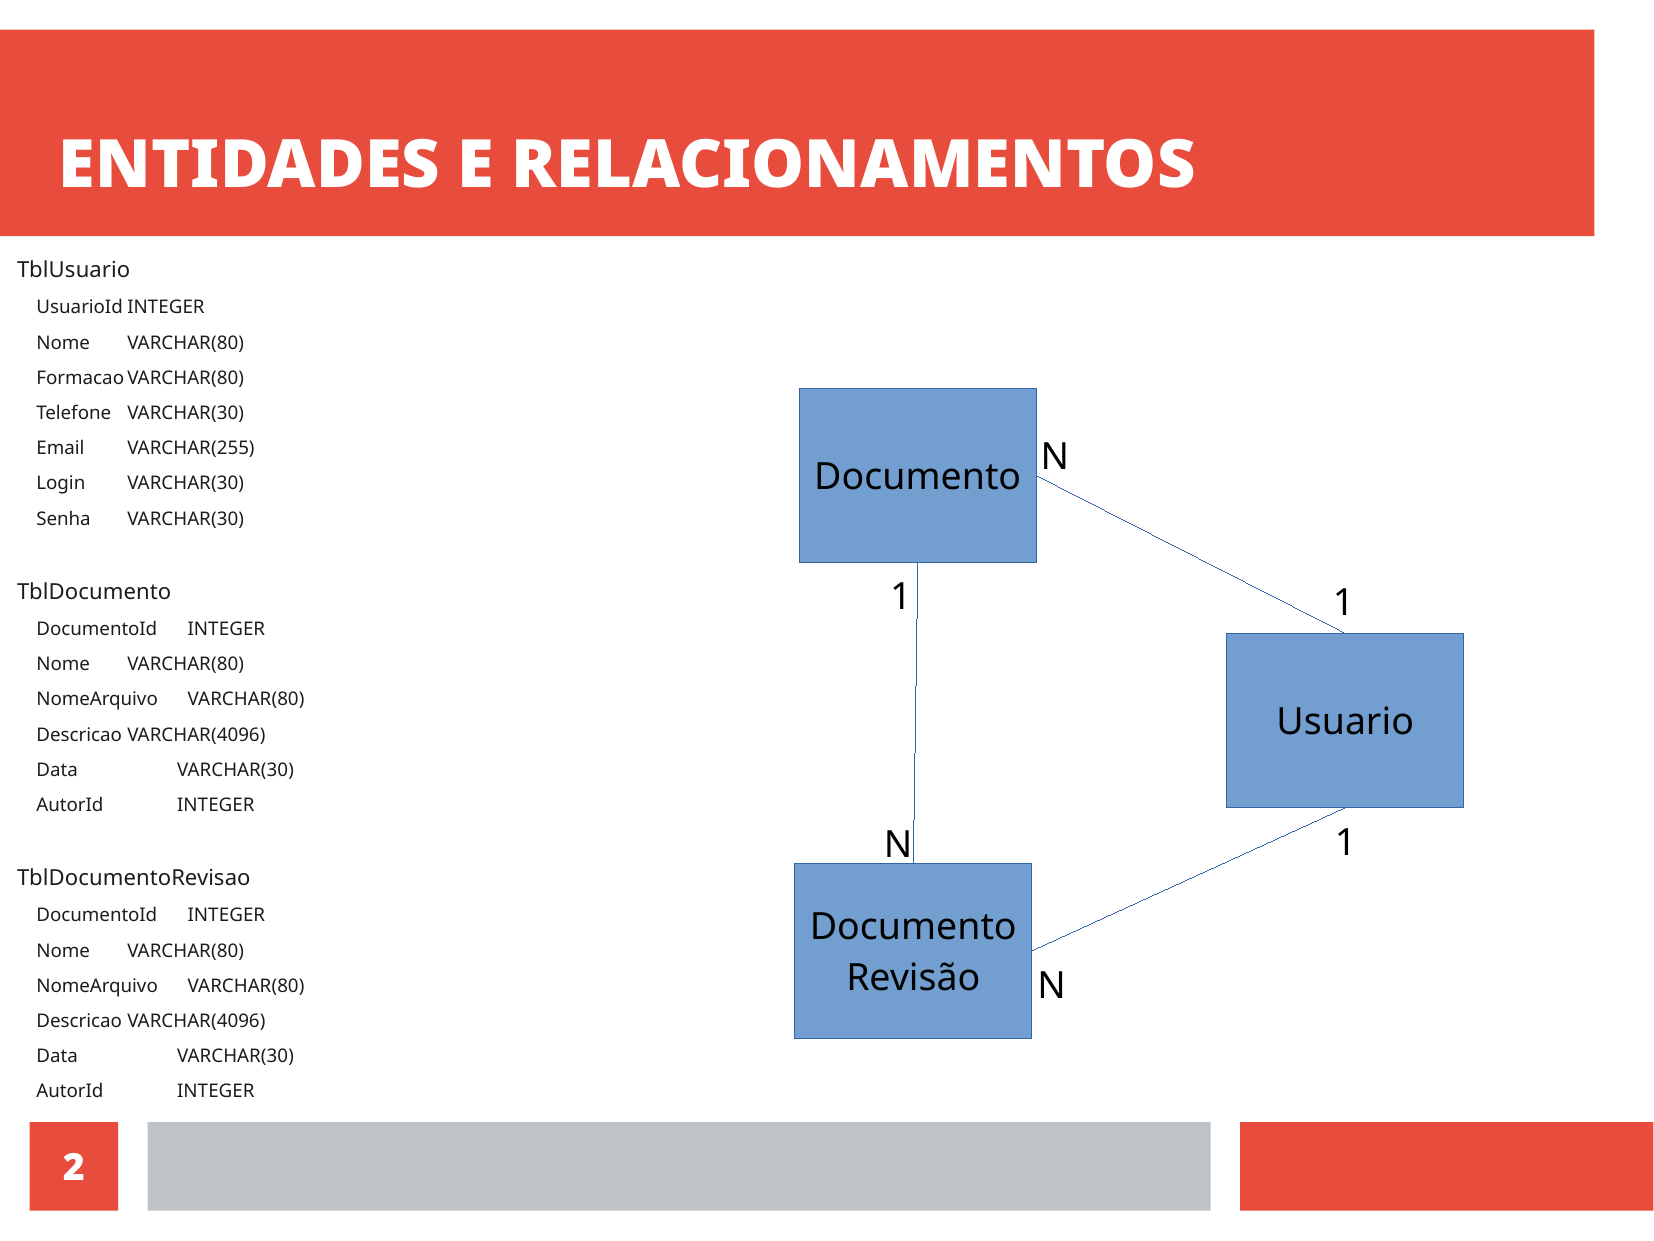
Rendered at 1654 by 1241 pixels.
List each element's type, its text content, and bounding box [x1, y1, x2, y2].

text_box N [1025, 422, 1084, 481]
text_box Documento [799, 388, 1037, 563]
title ENTIDADES E RELACIONAMENTOS [59, 59, 1595, 207]
text_box N [1022, 950, 1081, 1010]
text_box Usuario [1226, 633, 1464, 808]
text_box 1 [875, 562, 929, 621]
text_box N [869, 810, 927, 869]
text_box 1 [1318, 568, 1371, 627]
text_box 1 [1320, 807, 1374, 866]
text_box Documento Revisão [794, 863, 1032, 1039]
list TblUsuario UsuarioId INTEGER Nome VARCHAR(80) Formacao VARCHAR(80) Telefone VARCHAR(30) Email VARCHAR(255) Login VARCHAR(30) Senha VARCHAR(30) TblDocumento DocumentoId INTEGER Nome VARCHAR(80) NomeArquivo VARCHAR(80) Descricao VARCHAR(4096) Data VARCHAR(30) AutorId INTEGER TblDocumentoRevisao DocumentoId INTEGER Nome VARCHAR(80) NomeArquivo VARCHAR(80) Descricao VARCHAR(4096) Data VARCHAR(30) AutorId INTEGER [17, 253, 561, 1109]
